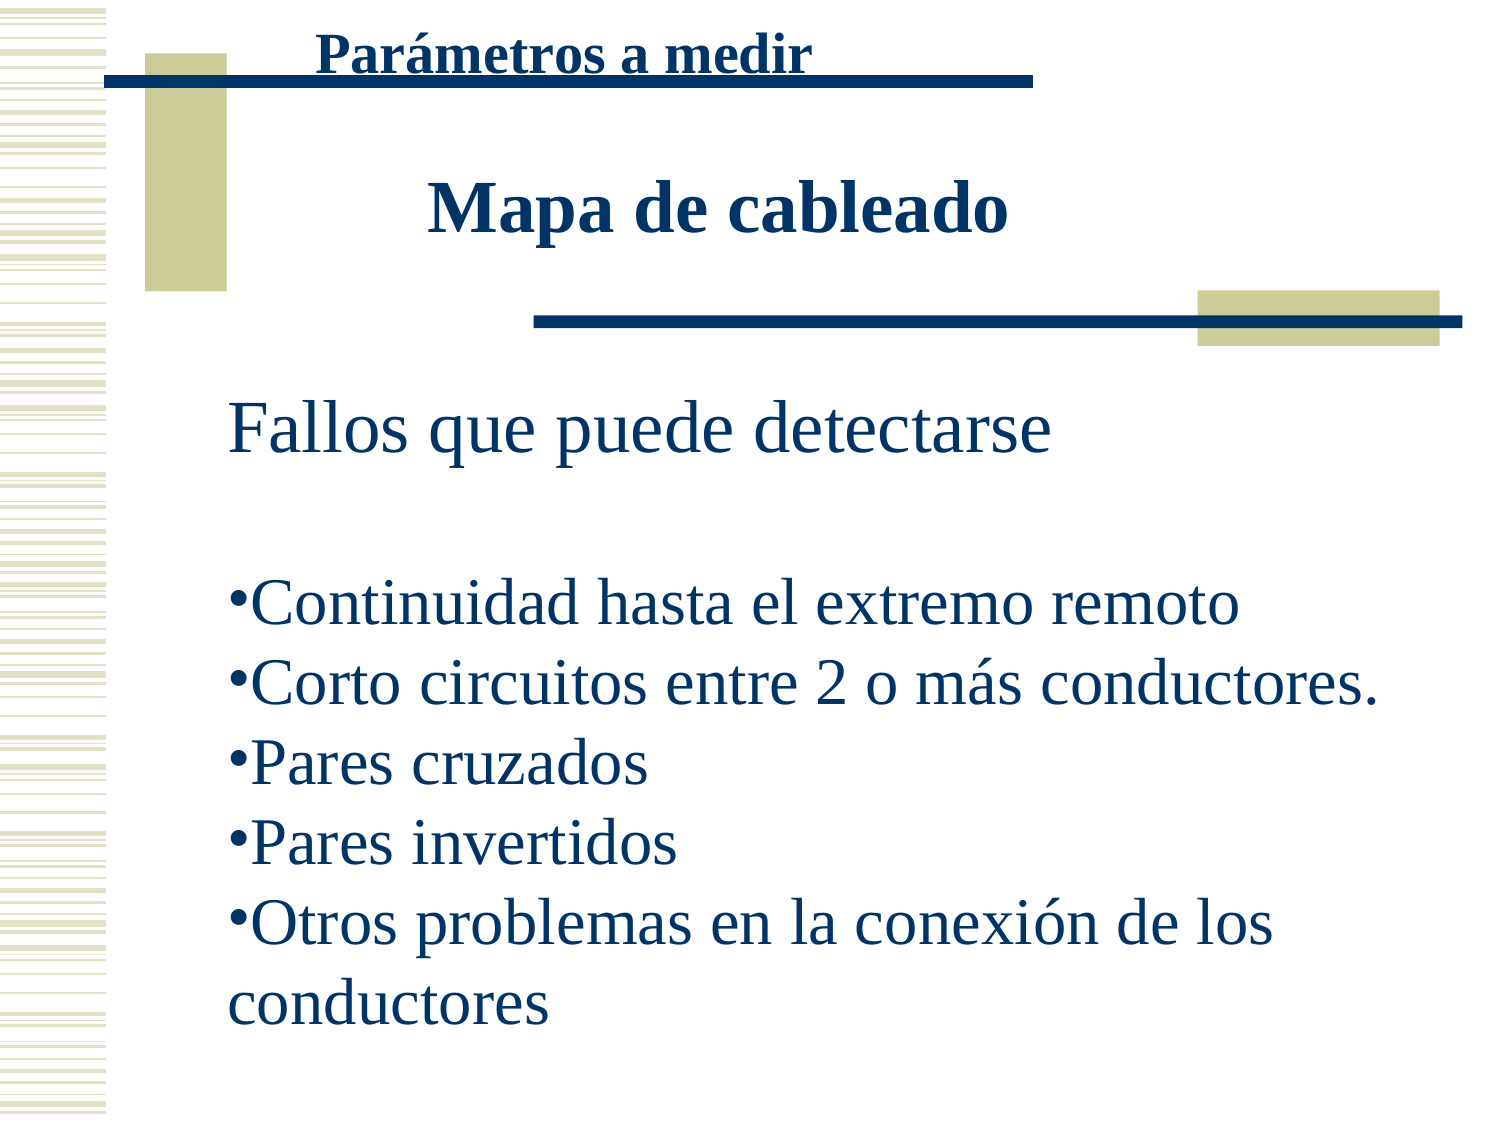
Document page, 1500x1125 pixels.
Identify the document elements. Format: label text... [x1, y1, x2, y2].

text_box Fallos que puede detectarse Continuidad hasta el extremo remoto Corto circuitos entre 2 o más conductores. Pares cruzados Pares invertidos Otros problemas en la conexión de los conductores [212, 369, 1398, 1125]
text_box Mapa de cableado [412, 149, 1026, 256]
text_box Parámetros a medir [300, 7, 829, 94]
